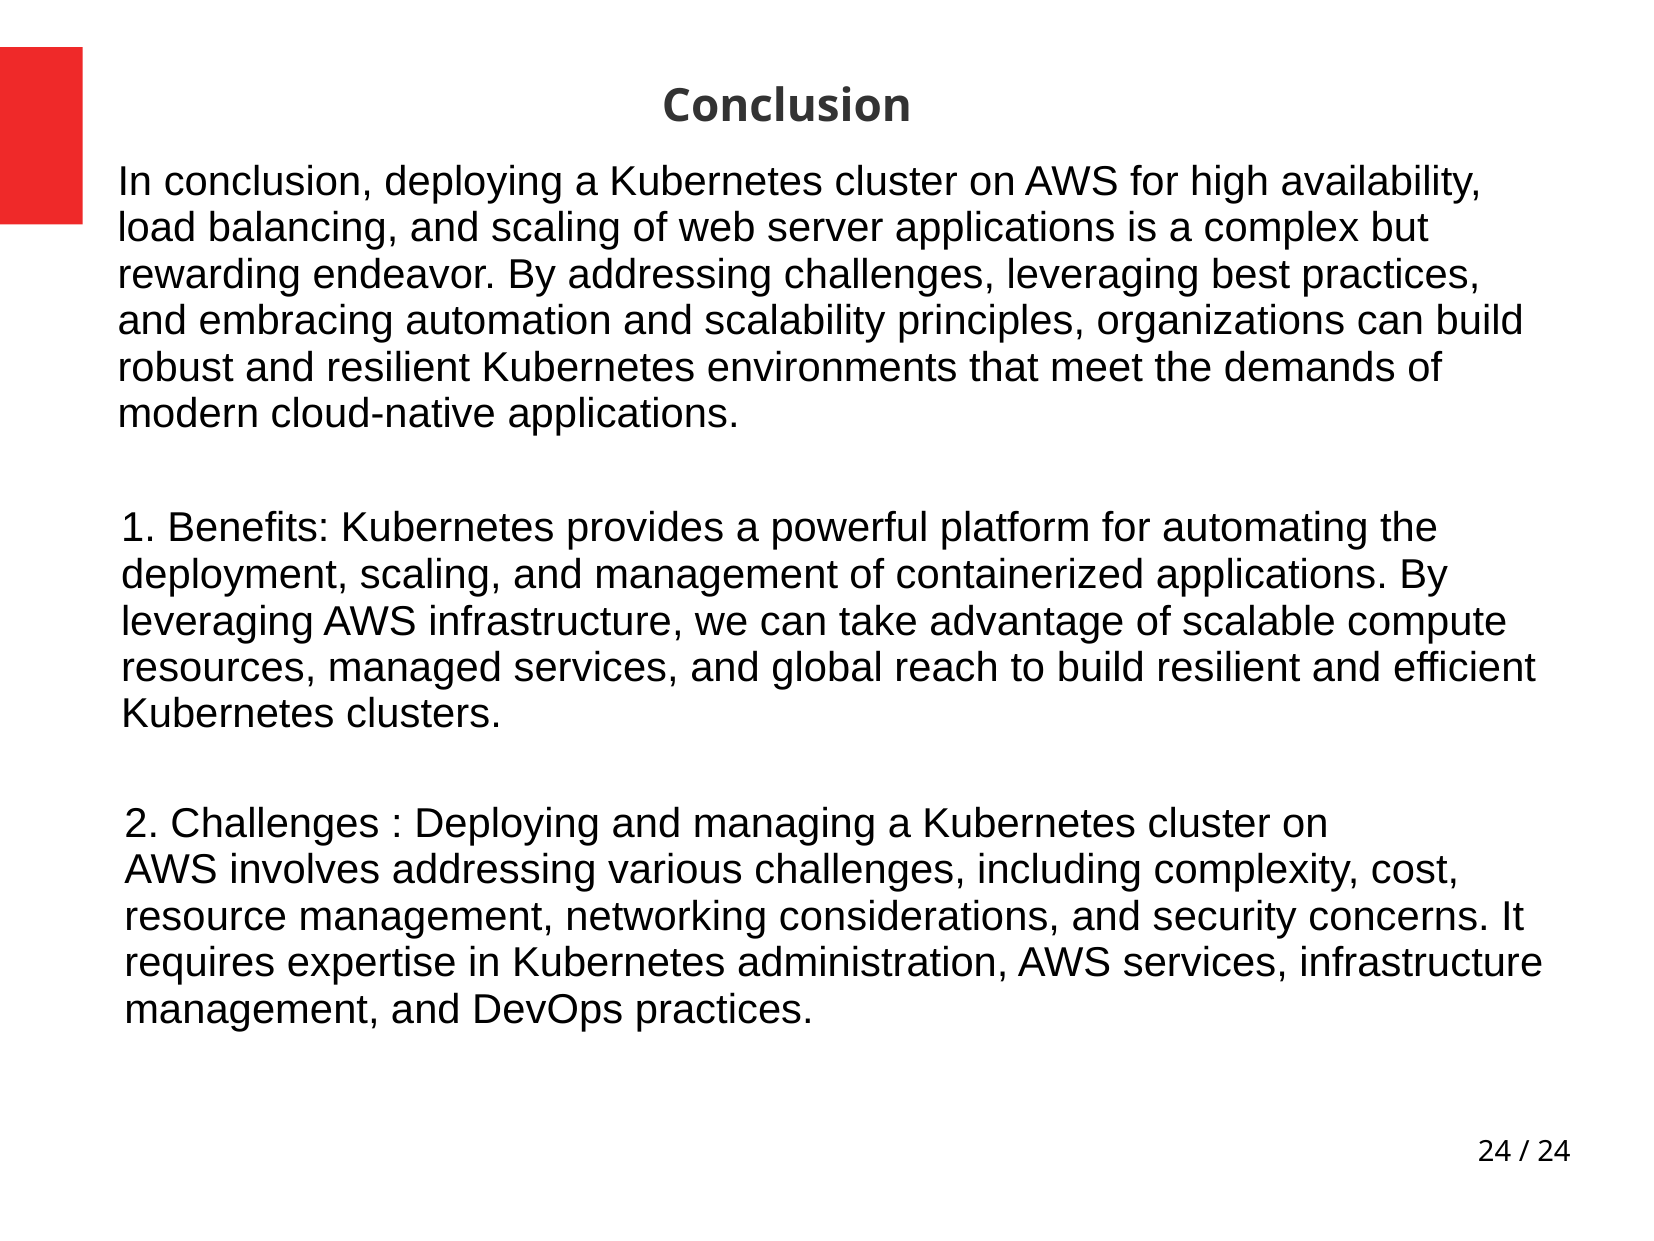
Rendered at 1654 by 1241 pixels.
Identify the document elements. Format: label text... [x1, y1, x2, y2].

text_box In conclusion, deploying a Kubernetes cluster on AWS for high availability, load balancing, and scaling of web server applications is a complex but rewarding endeavor. By addressing challenges, leveraging best practices, and embracing automation and scalability principles, organizations can build robust and resilient Kubernetes environments that meet the demands of modern cloud-native applications. [102, 150, 1568, 444]
text_box 1. Benefits: Kubernetes provides a powerful platform for automating the deployment, scaling, and management of containerized applications. By leveraging AWS infrastructure, we can take advantage of scalable compute resources, managed services, and global reach to build resilient and efficient Kubernetes clusters. [106, 496, 1576, 745]
text_box 2. Challenges : Deploying and managing a Kubernetes cluster on AWS involves addressing various challenges, including complexity, cost, resource management, networking considerations, and security concerns. It requires expertise in Kubernetes administration, AWS services, infrastructure management, and DevOps practices. [109, 792, 1560, 1040]
title Conclusion [637, 59, 993, 149]
